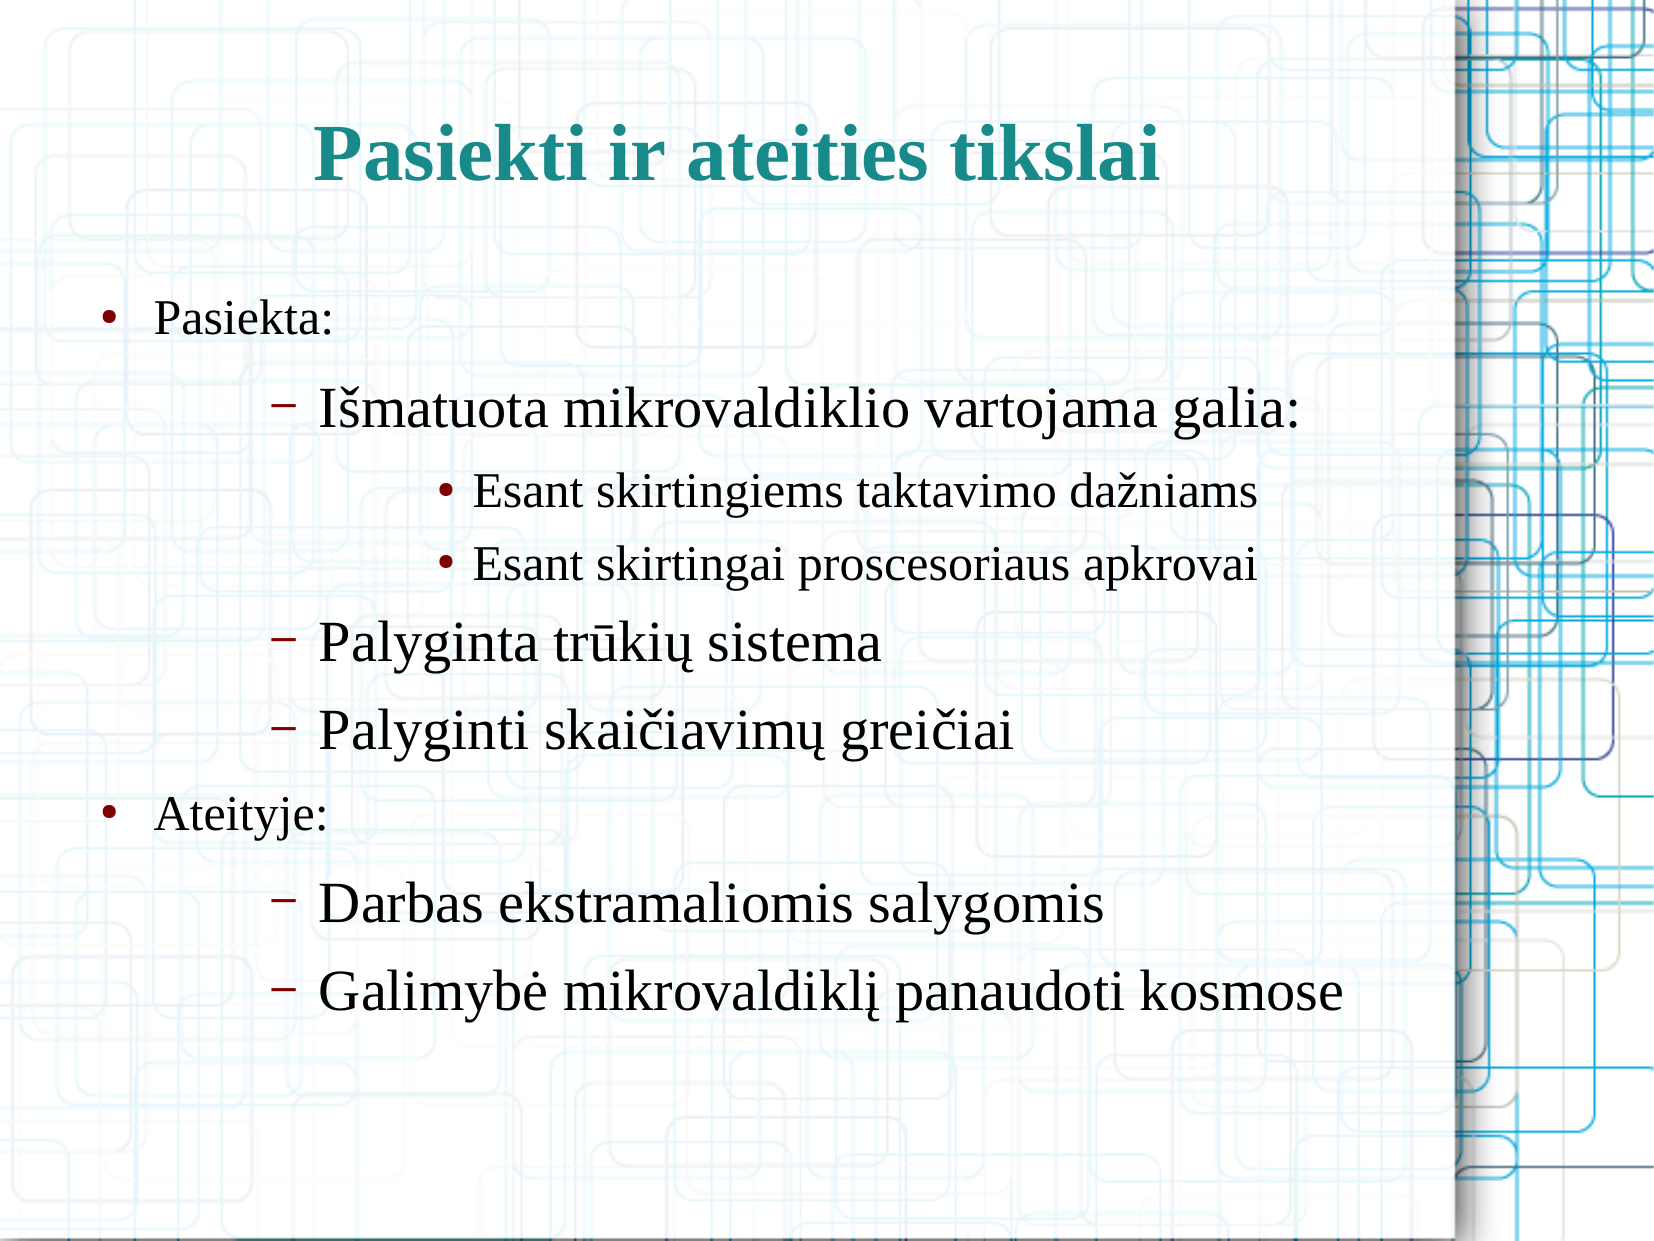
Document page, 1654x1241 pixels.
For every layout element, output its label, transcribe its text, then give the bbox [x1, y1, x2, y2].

list Pasiekta: Išmatuota mikrovaldiklio vartojama galia: Esant skirtingiems taktavimo dažniams Esant skirtingai proscesoriaus apkrovai Palyginta trūkių sistema Palyginti skaičiavimų greičiai Ateityje: Darbas ekstramaliomis salygomis Galimybė mikrovaldiklį panaudoti kosmose [82, 290, 1418, 1024]
title Pasiekti ir ateities tikslai [59, 49, 1418, 257]
picture [0, 0, 1654, 1241]
